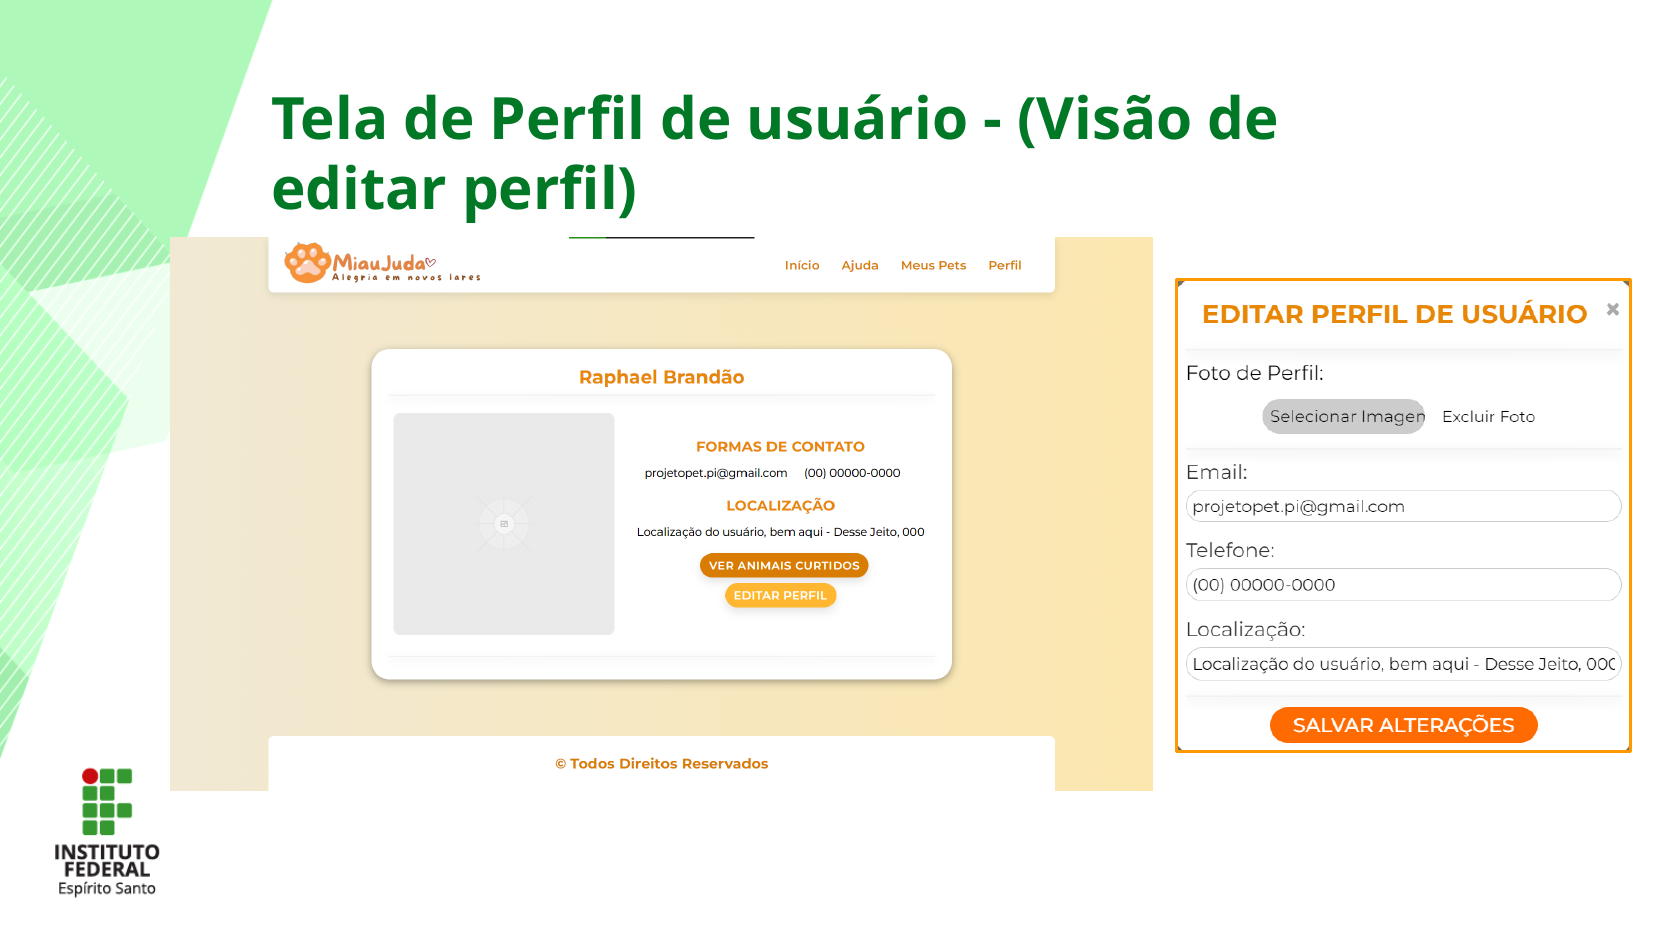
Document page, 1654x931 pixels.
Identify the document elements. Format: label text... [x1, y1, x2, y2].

text_box Tela de Perfil de usuário - (Visão de editar perfil) [256, 72, 1473, 158]
picture [0, 0, 1654, 931]
